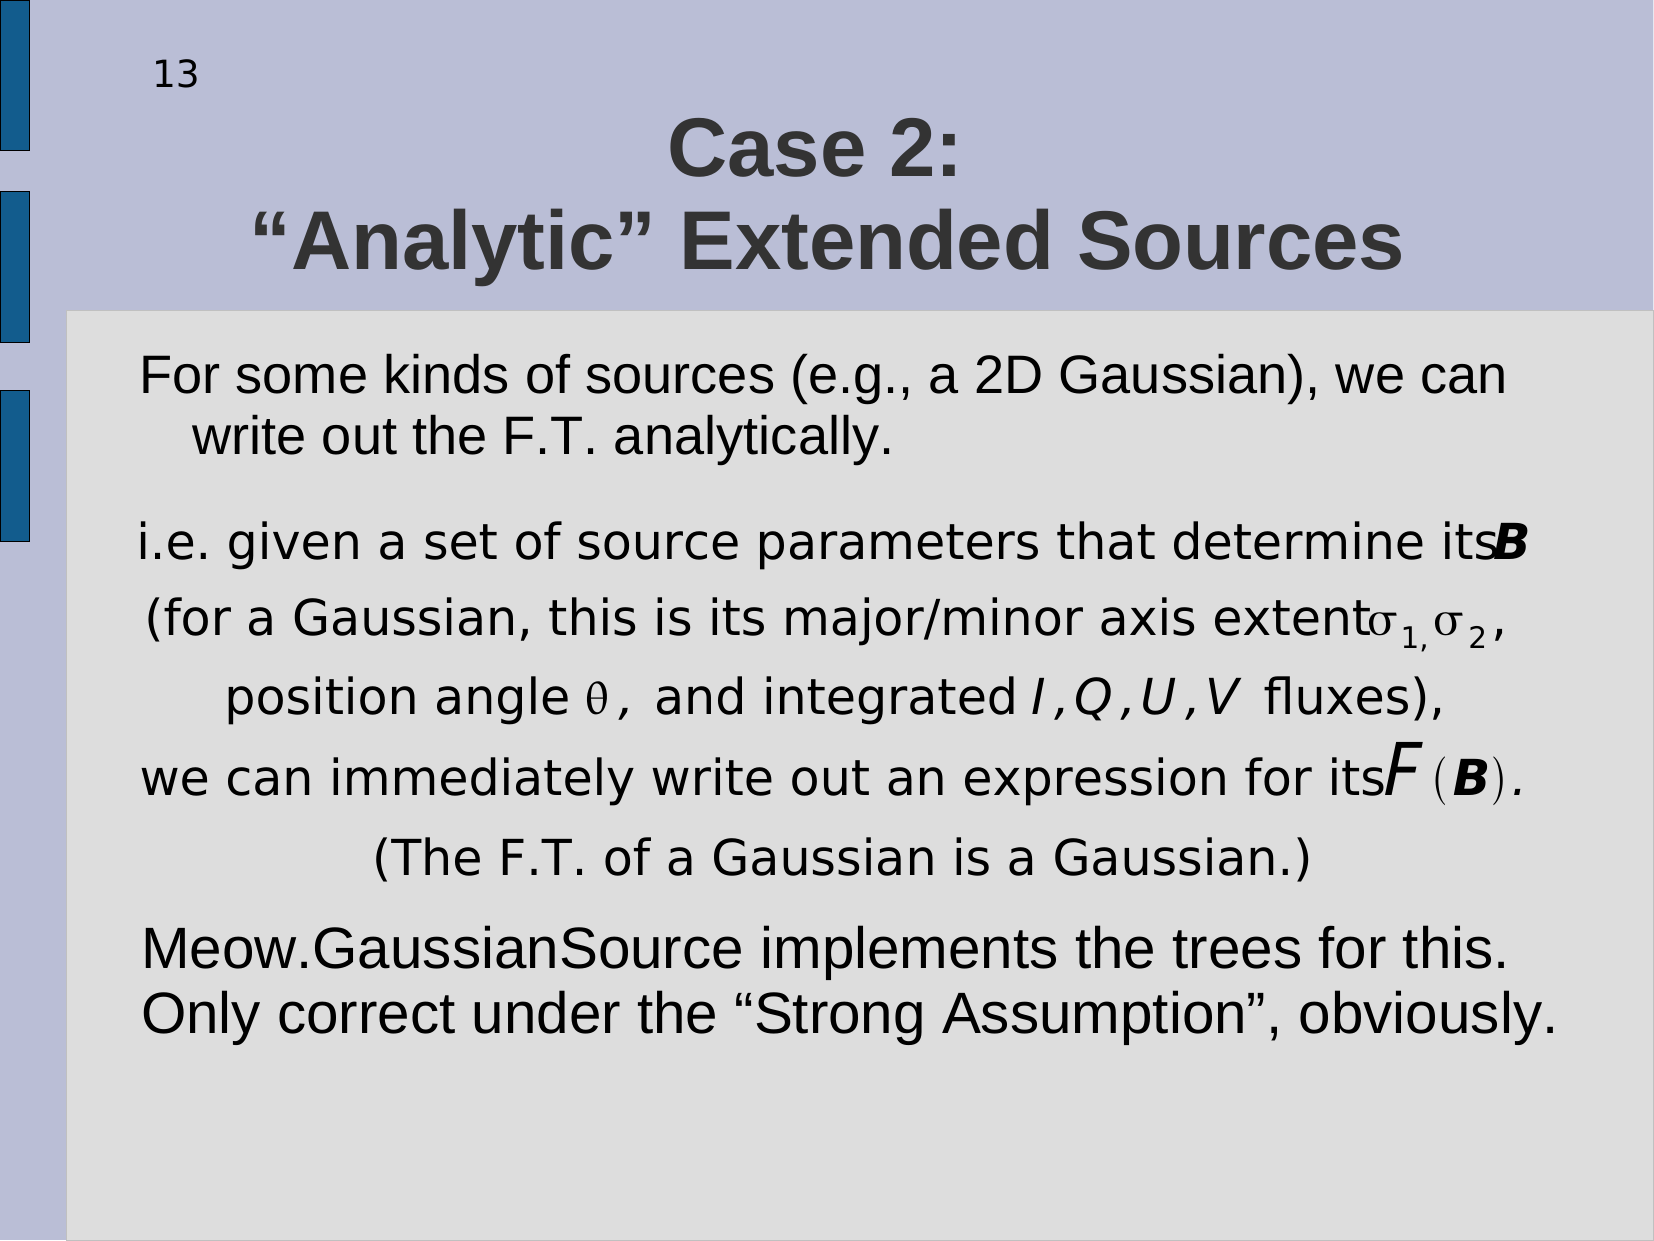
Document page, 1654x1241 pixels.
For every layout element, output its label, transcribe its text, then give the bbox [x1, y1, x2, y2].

list For some kinds of sources (e.g., a 2D Gaussian), we can write out the F.T. analytically. [121, 344, 1534, 502]
text_box <number> [139, 45, 374, 119]
chart [130, 501, 1536, 890]
title Case 2: “Analytic” Extended Sources [121, 91, 1534, 299]
list Meow.GaussianSource implements the trees for this. Only correct under the “Strong Assumption”, obviously. [123, 915, 1595, 1187]
